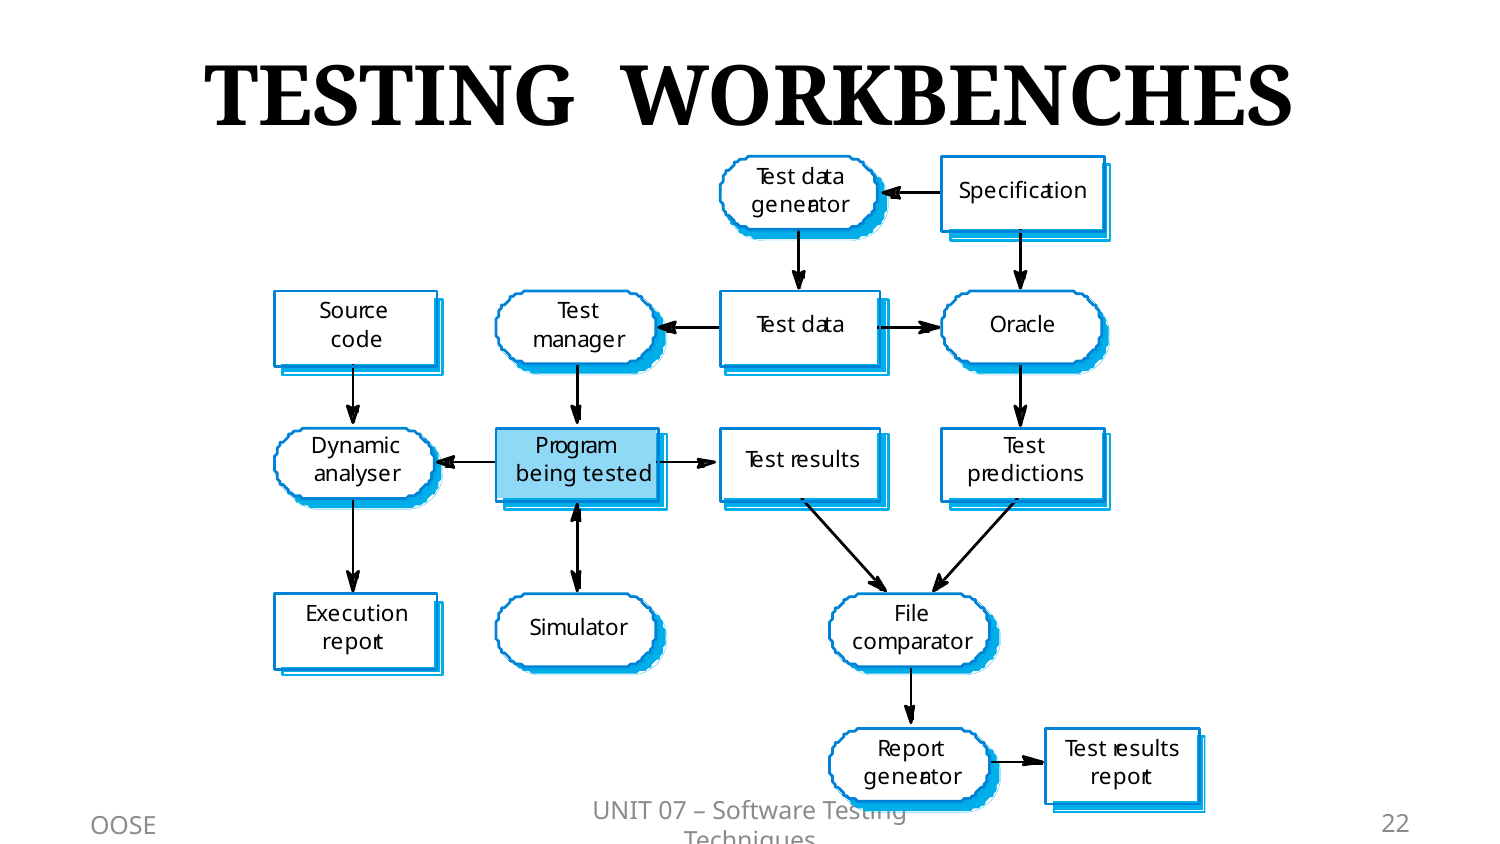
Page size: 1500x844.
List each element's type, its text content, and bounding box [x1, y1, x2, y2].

picture [271, 153, 1206, 813]
title TESTING WORKBENCHES [75, 23, 1425, 164]
